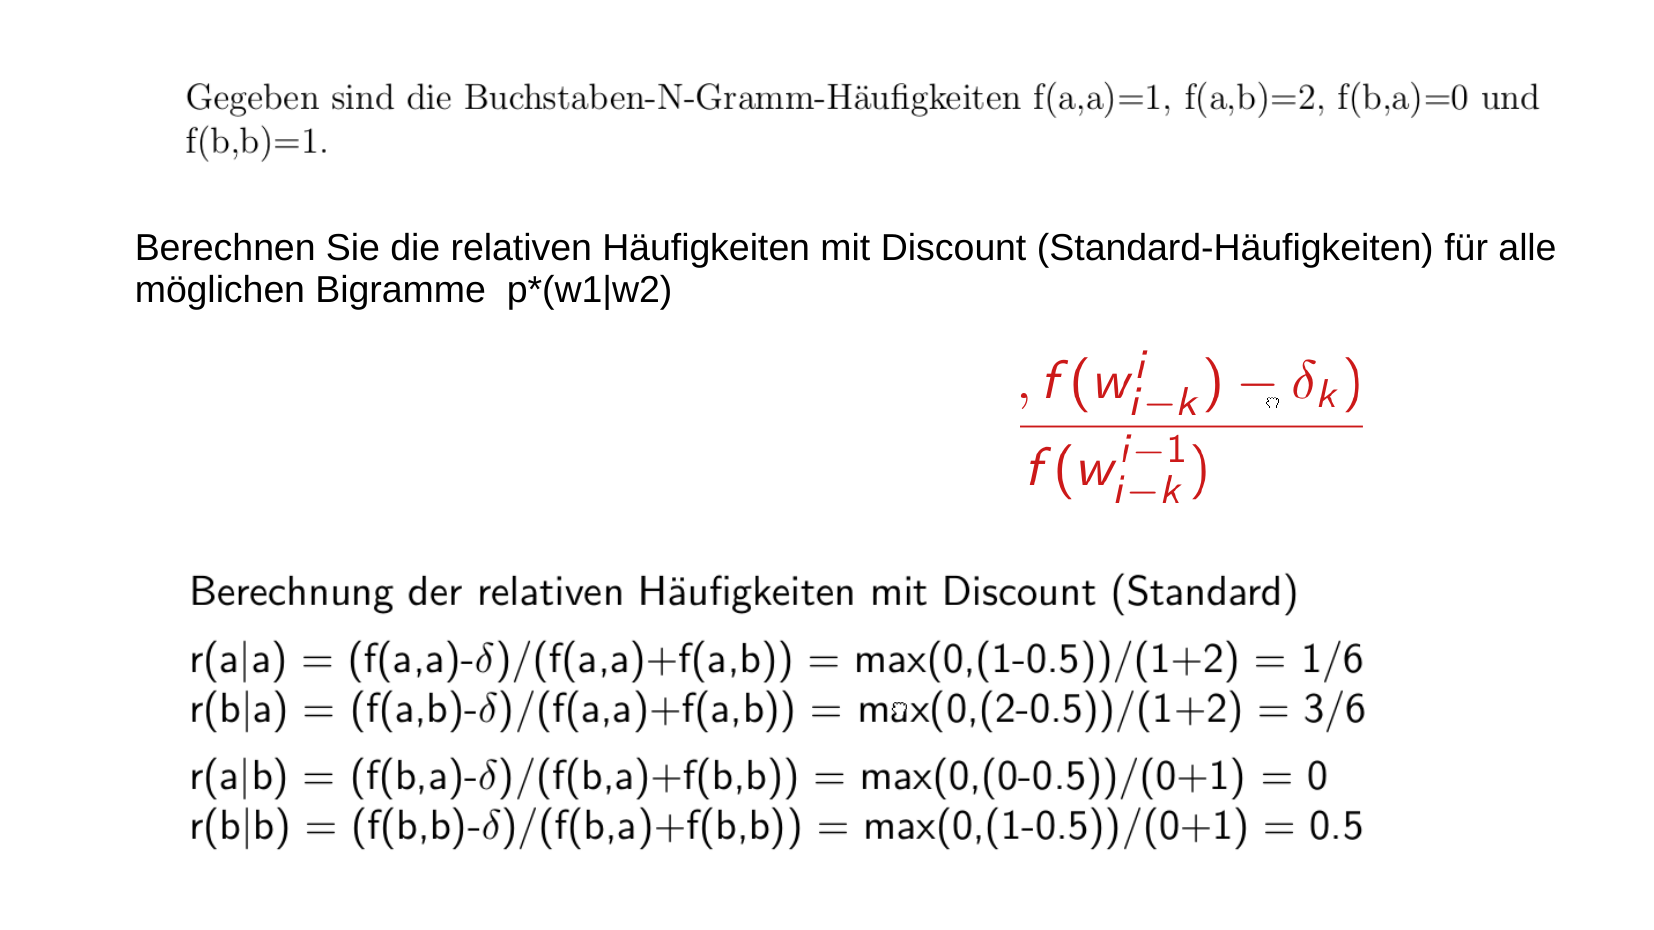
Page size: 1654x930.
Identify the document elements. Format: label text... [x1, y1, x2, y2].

text_box Berechnen Sie die relativen Häufigkeiten mit Discount (Standard-Häufigkeiten) für alle möglichen Bigramme p*(w1|w2) [120, 219, 1576, 360]
picture [1020, 313, 1383, 511]
picture [117, 75, 1591, 172]
picture [166, 554, 1411, 863]
